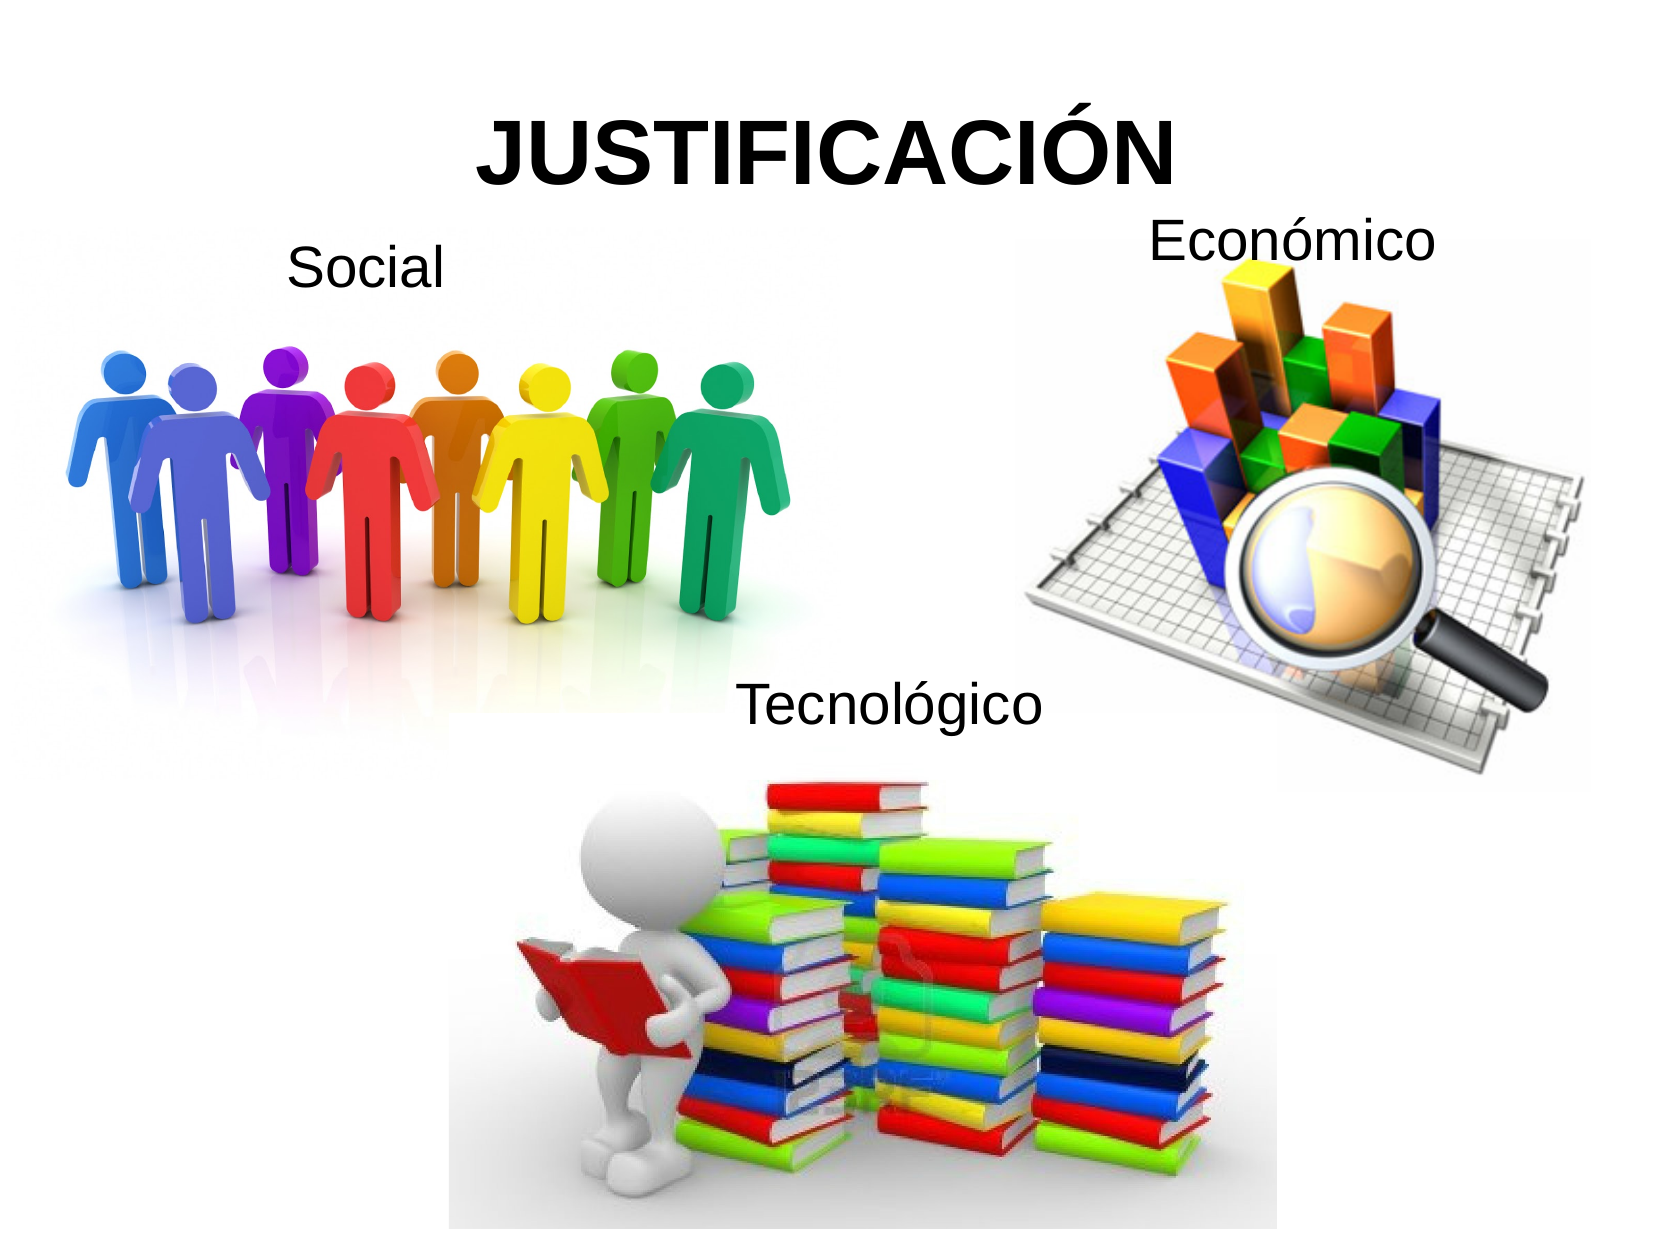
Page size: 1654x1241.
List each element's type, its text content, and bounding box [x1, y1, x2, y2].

text_box Económico [1133, 200, 1548, 281]
text_box Tecnológico [720, 664, 1134, 745]
picture [11, 227, 1591, 1229]
title JUSTIFICACIÓN [82, 49, 1571, 257]
text_box Social [271, 227, 686, 308]
